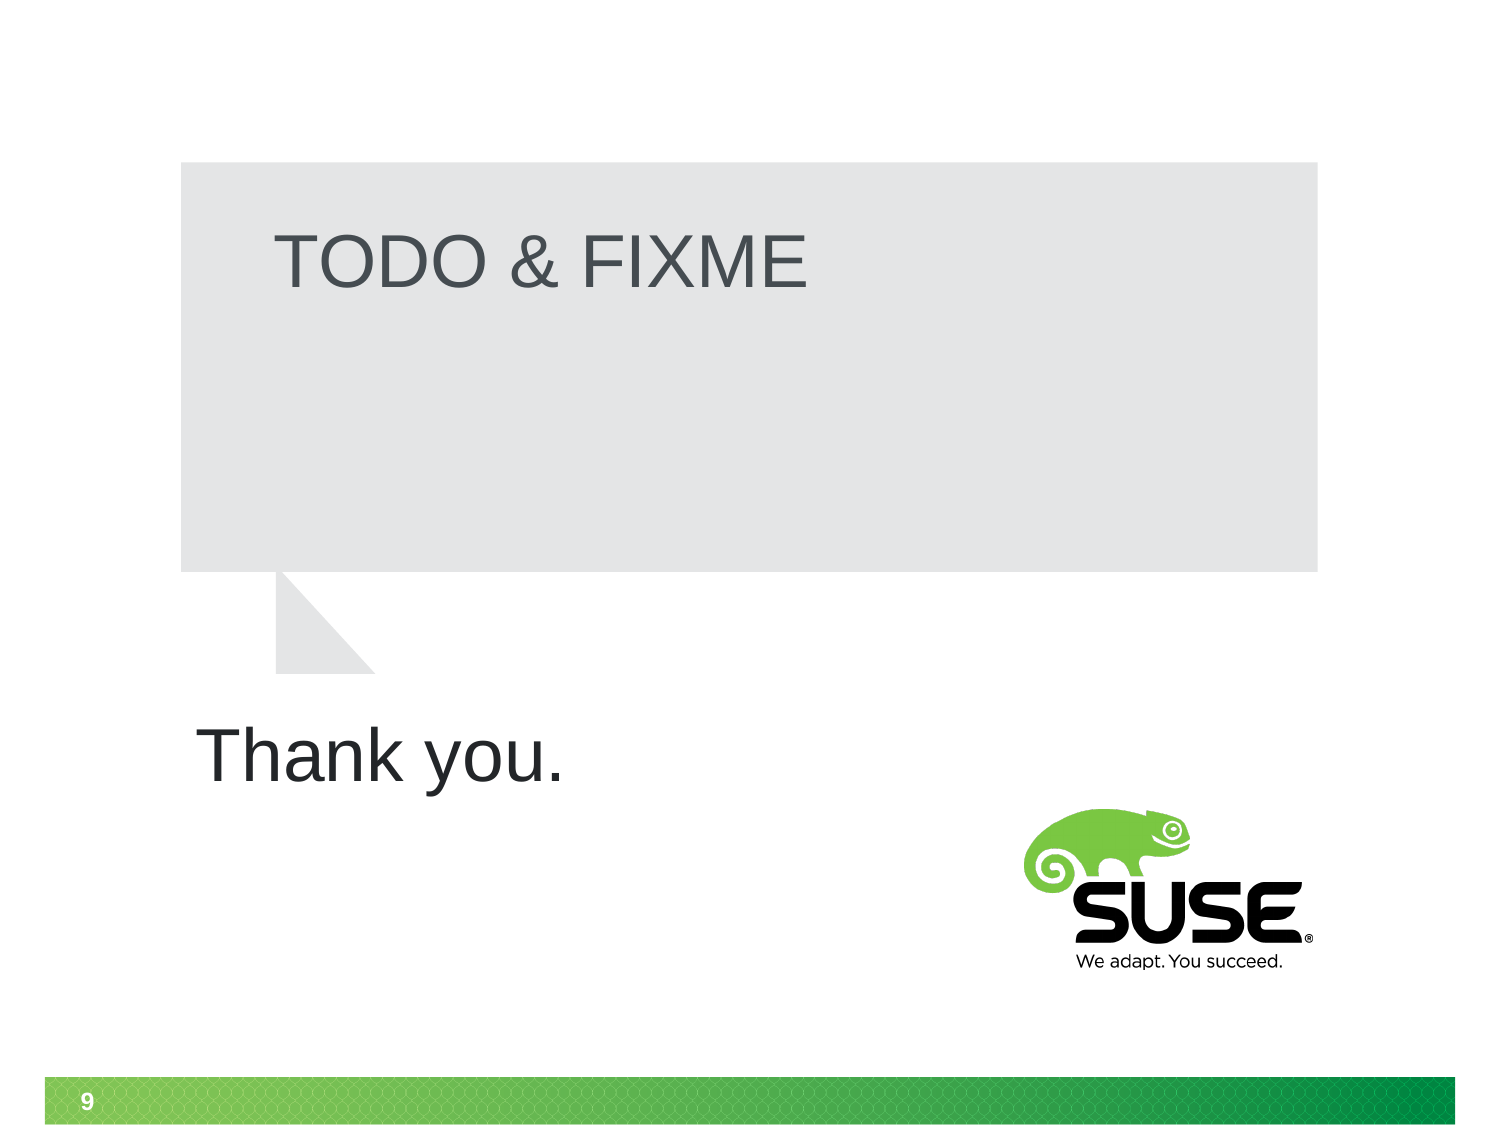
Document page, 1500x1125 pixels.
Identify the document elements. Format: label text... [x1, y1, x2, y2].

picture [1024, 809, 1313, 970]
text_box TODO & FIXME [259, 213, 1334, 313]
picture [44, 1077, 1456, 1125]
